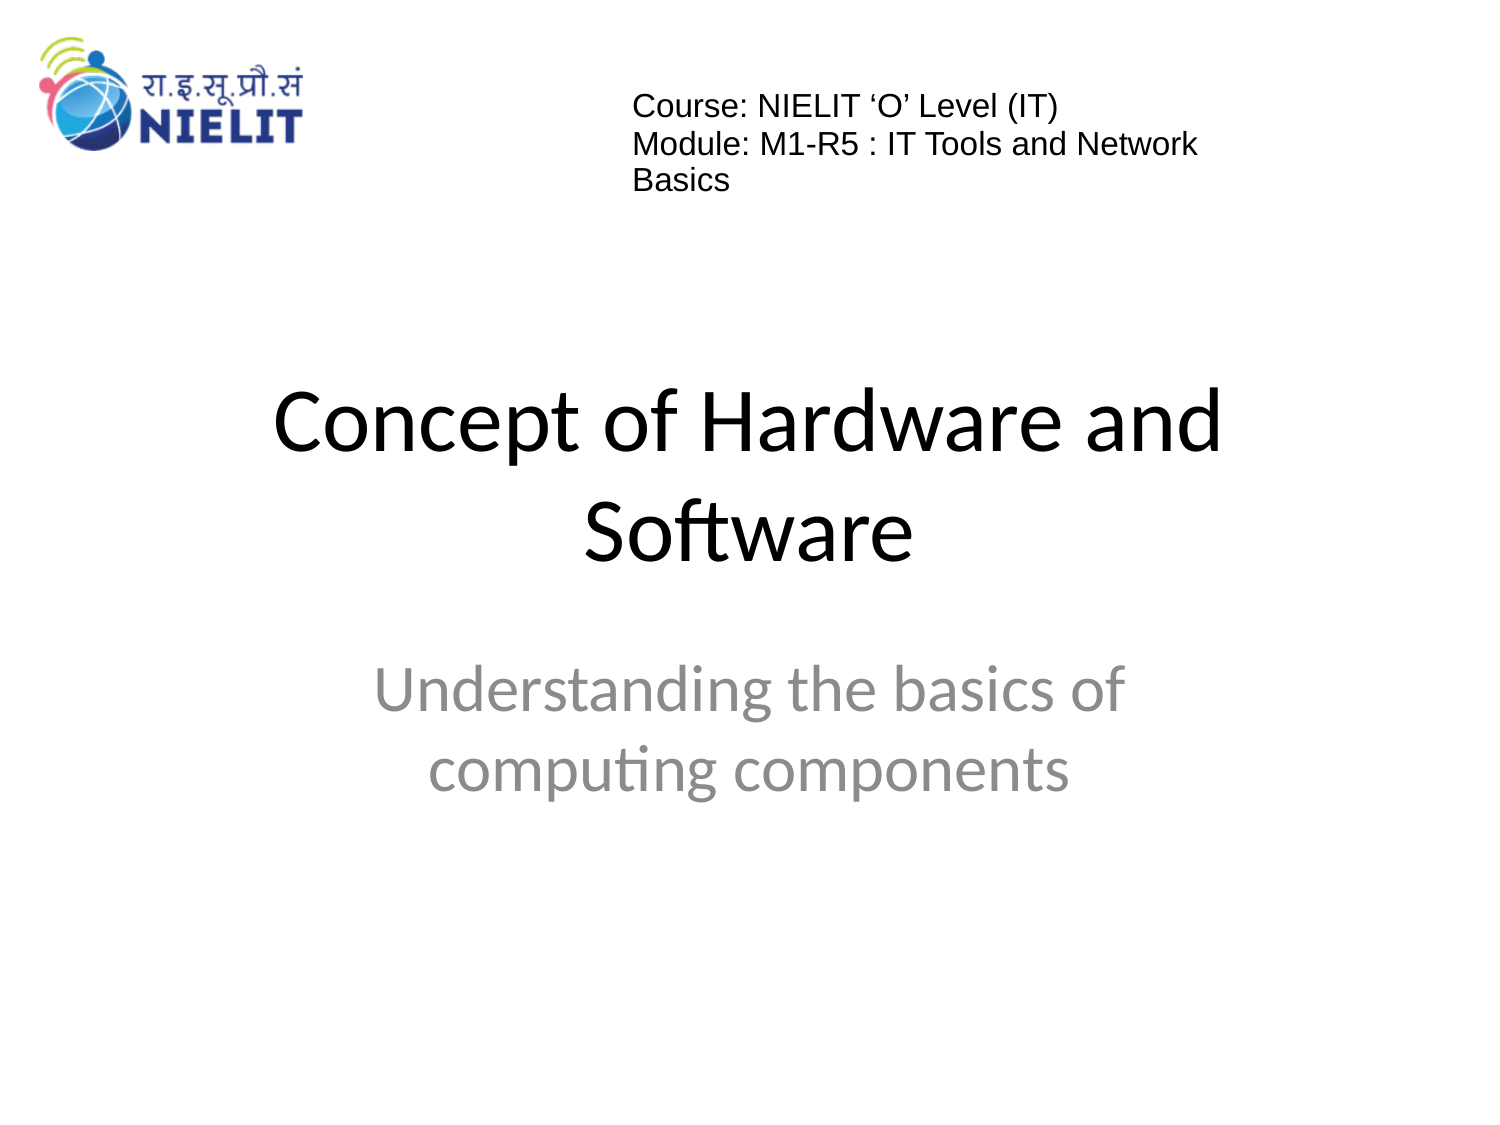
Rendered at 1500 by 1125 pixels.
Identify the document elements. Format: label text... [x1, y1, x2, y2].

title Concept of Hardware and Software [112, 349, 1388, 591]
subtitle Understanding the basics of computing components [225, 637, 1275, 925]
picture [39, 37, 303, 151]
